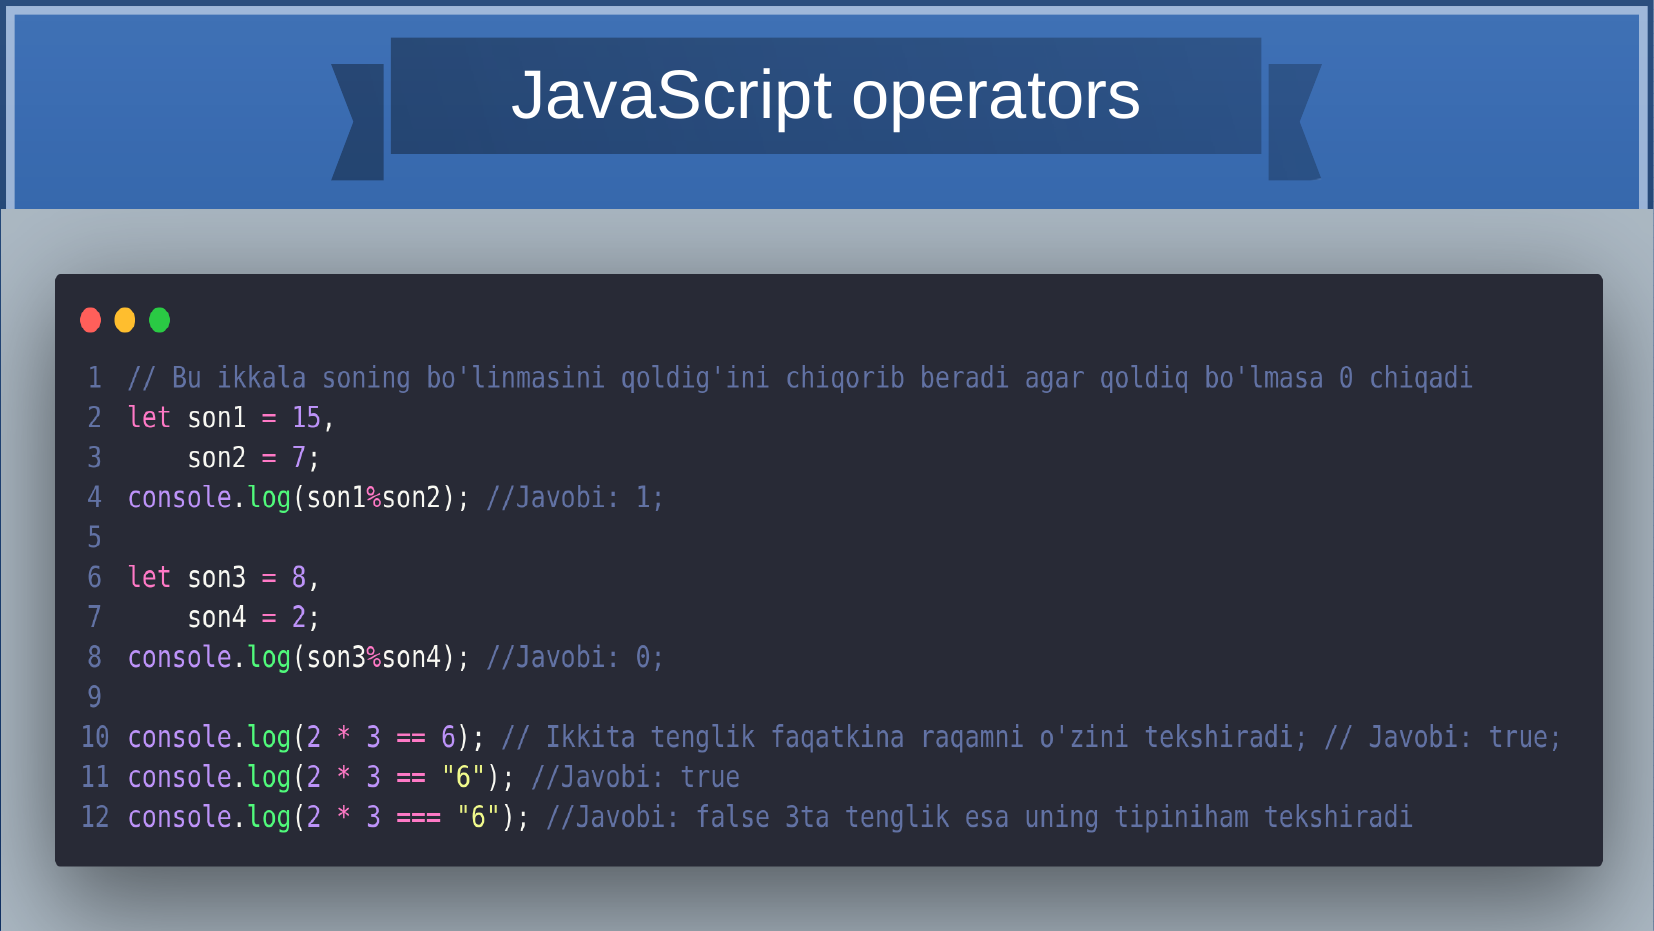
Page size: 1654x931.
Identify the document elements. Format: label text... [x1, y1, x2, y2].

picture [1, 209, 1654, 931]
title JavaScript operators [389, 35, 1264, 154]
